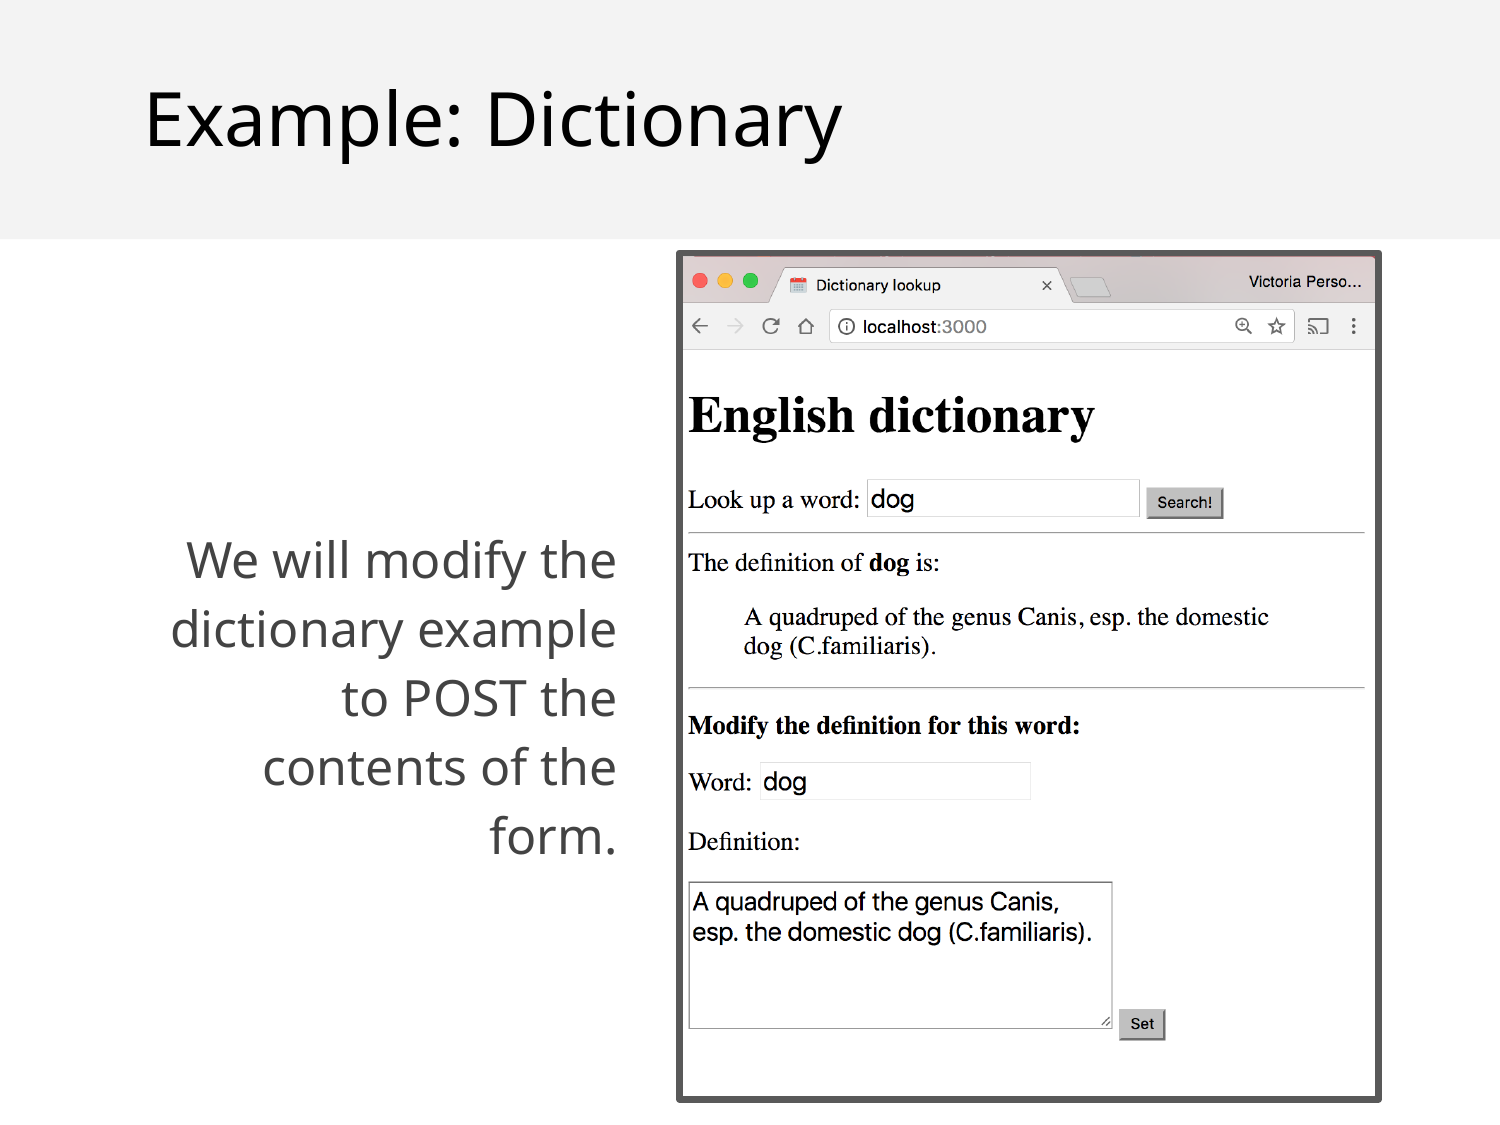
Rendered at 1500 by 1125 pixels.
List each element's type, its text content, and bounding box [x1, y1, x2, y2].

list We will modify the dictionary example to POST the contents of the form. [128, 504, 633, 989]
title Example: Dictionary [128, 56, 1372, 183]
picture [682, 255, 1376, 1097]
